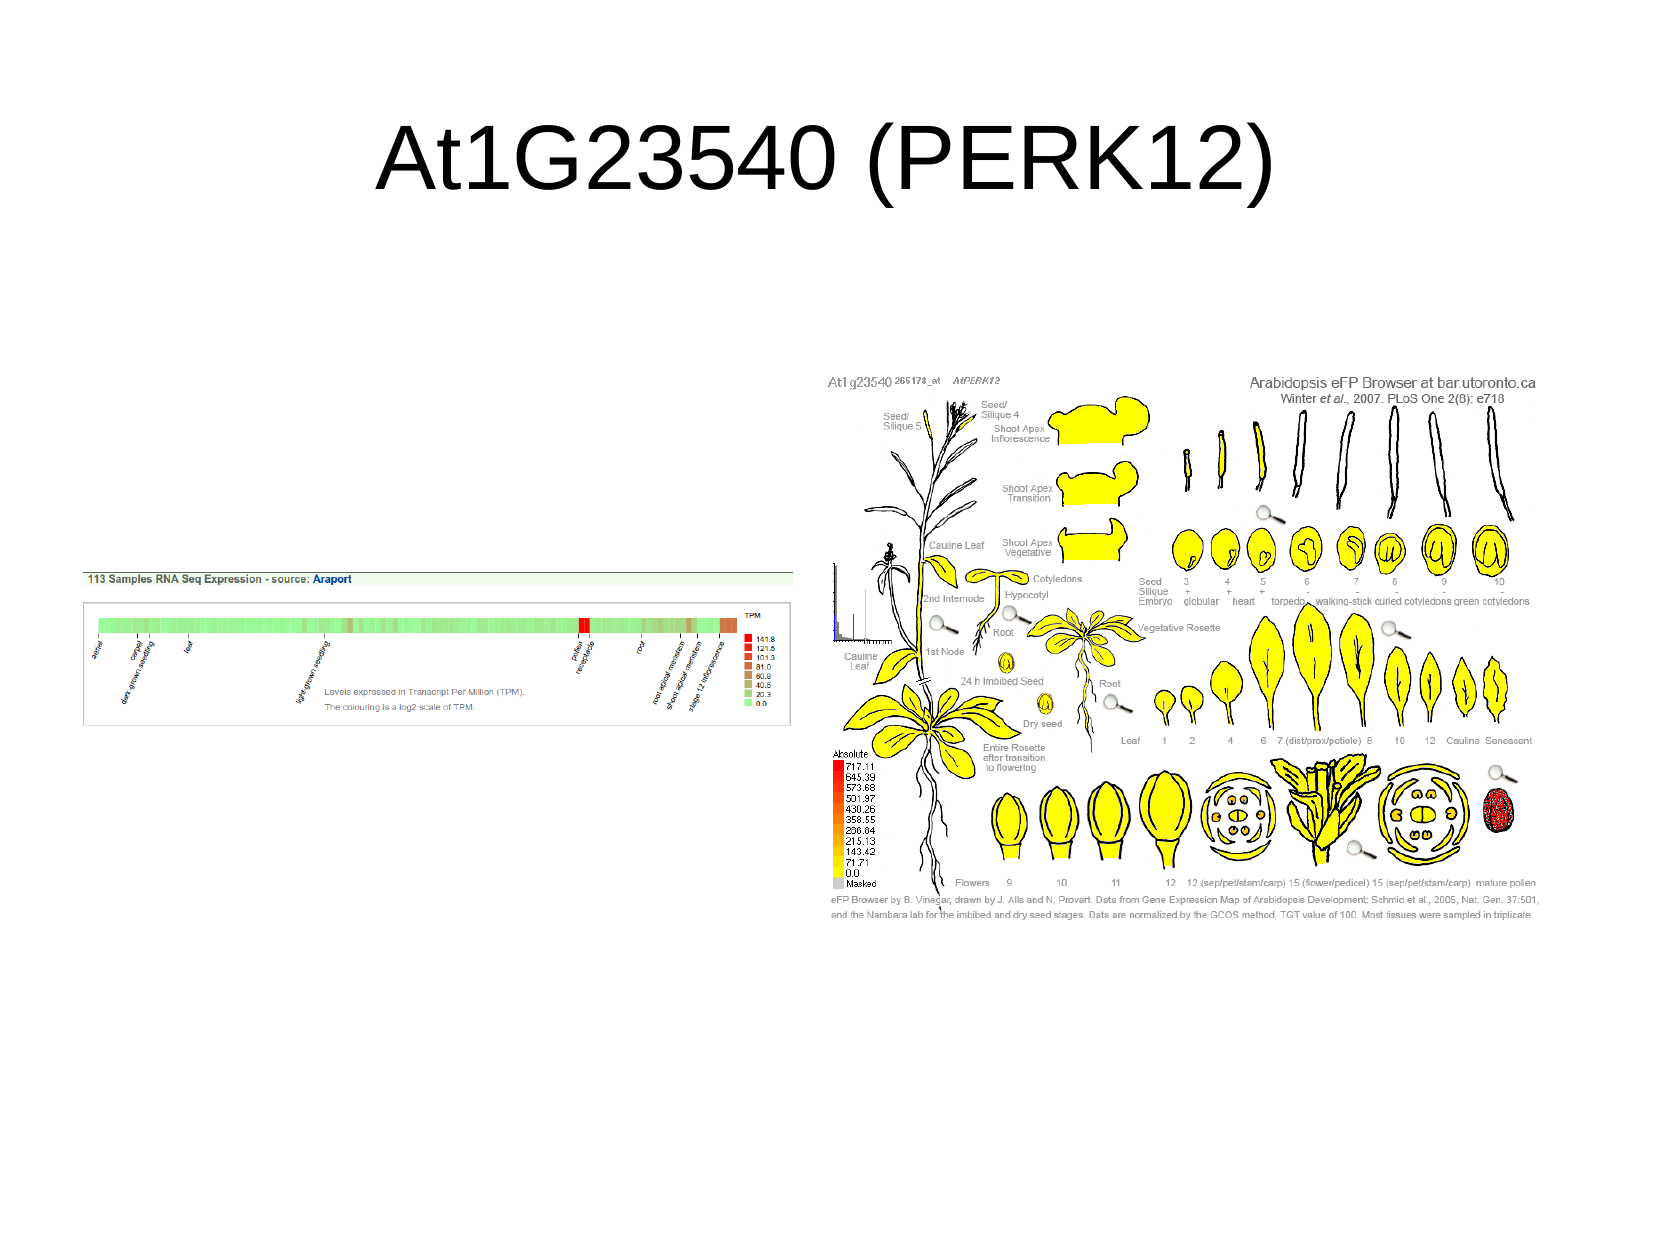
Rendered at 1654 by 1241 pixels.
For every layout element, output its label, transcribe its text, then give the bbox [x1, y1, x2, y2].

picture [828, 374, 1539, 925]
picture [82, 571, 793, 729]
title At1G23540 (PERK12) [82, 49, 1571, 257]
